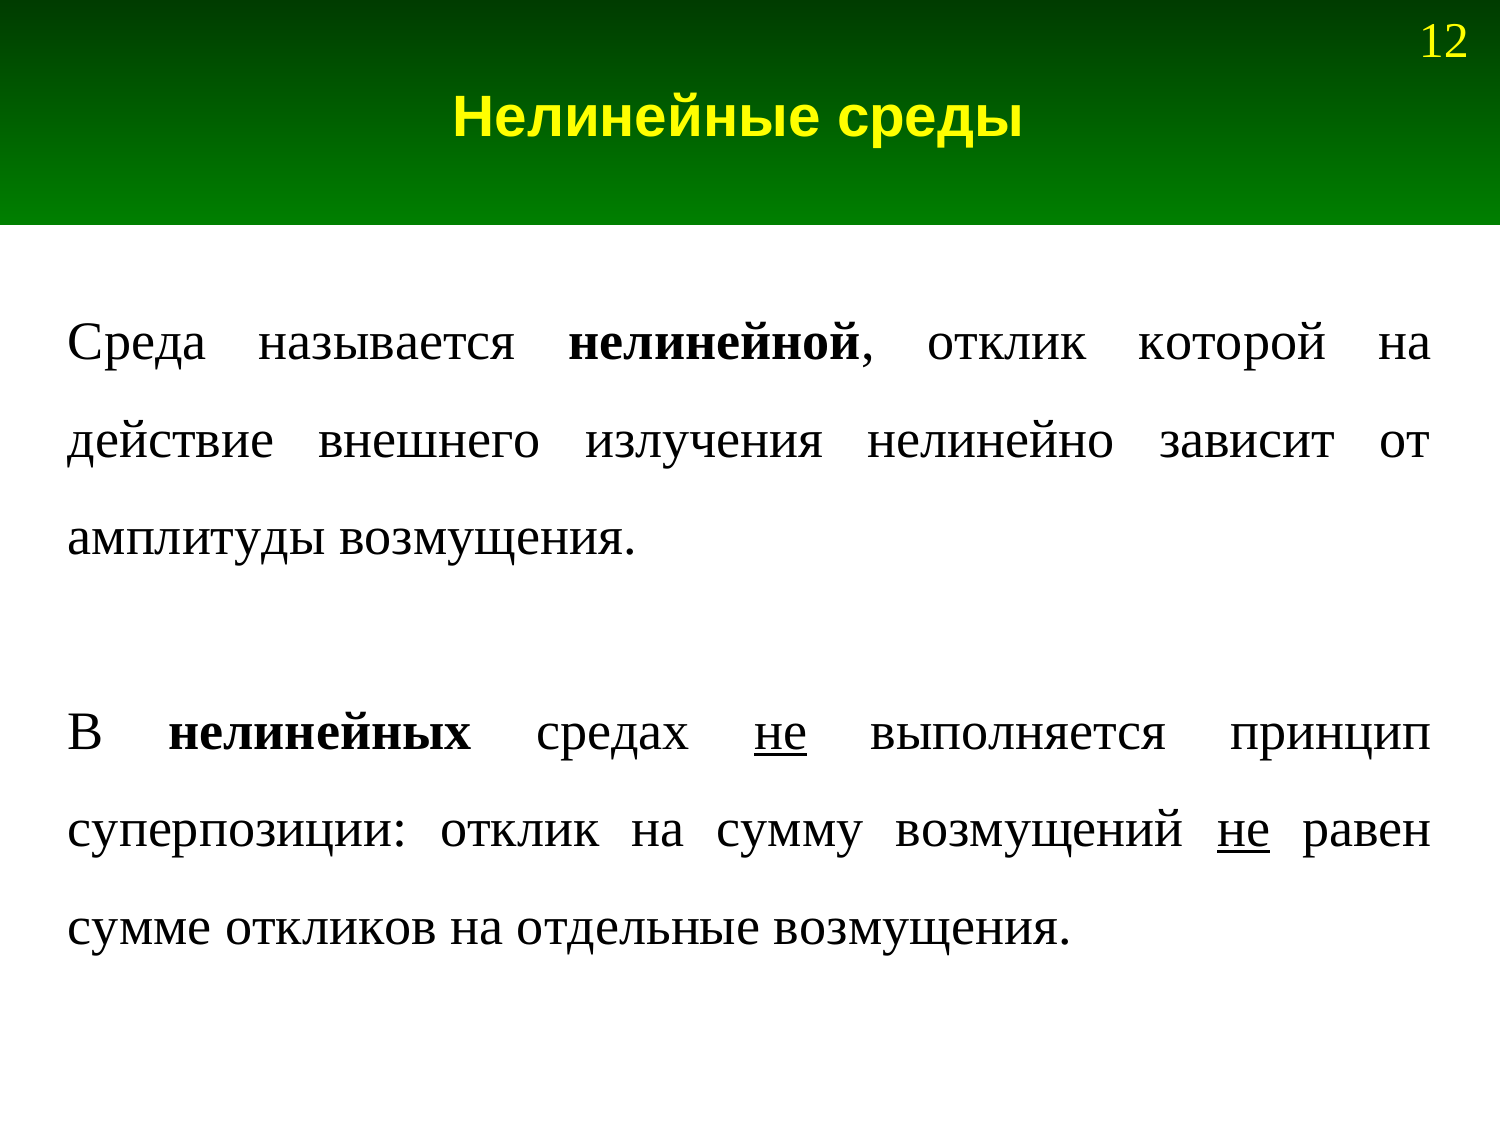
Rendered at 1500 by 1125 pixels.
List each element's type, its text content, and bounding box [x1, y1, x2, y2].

text_box Среда называется нелинейной, отклик которой на действие внешнего излучения нелинейно зависит от амплитуды возмущения. В нелинейных средах не выполняется принцип суперпозиции: отклик на сумму возмущений не равен сумме откликов на отдельные возмущения. [17, 265, 1447, 963]
title Нелинейные среды [88, 18, 1389, 207]
